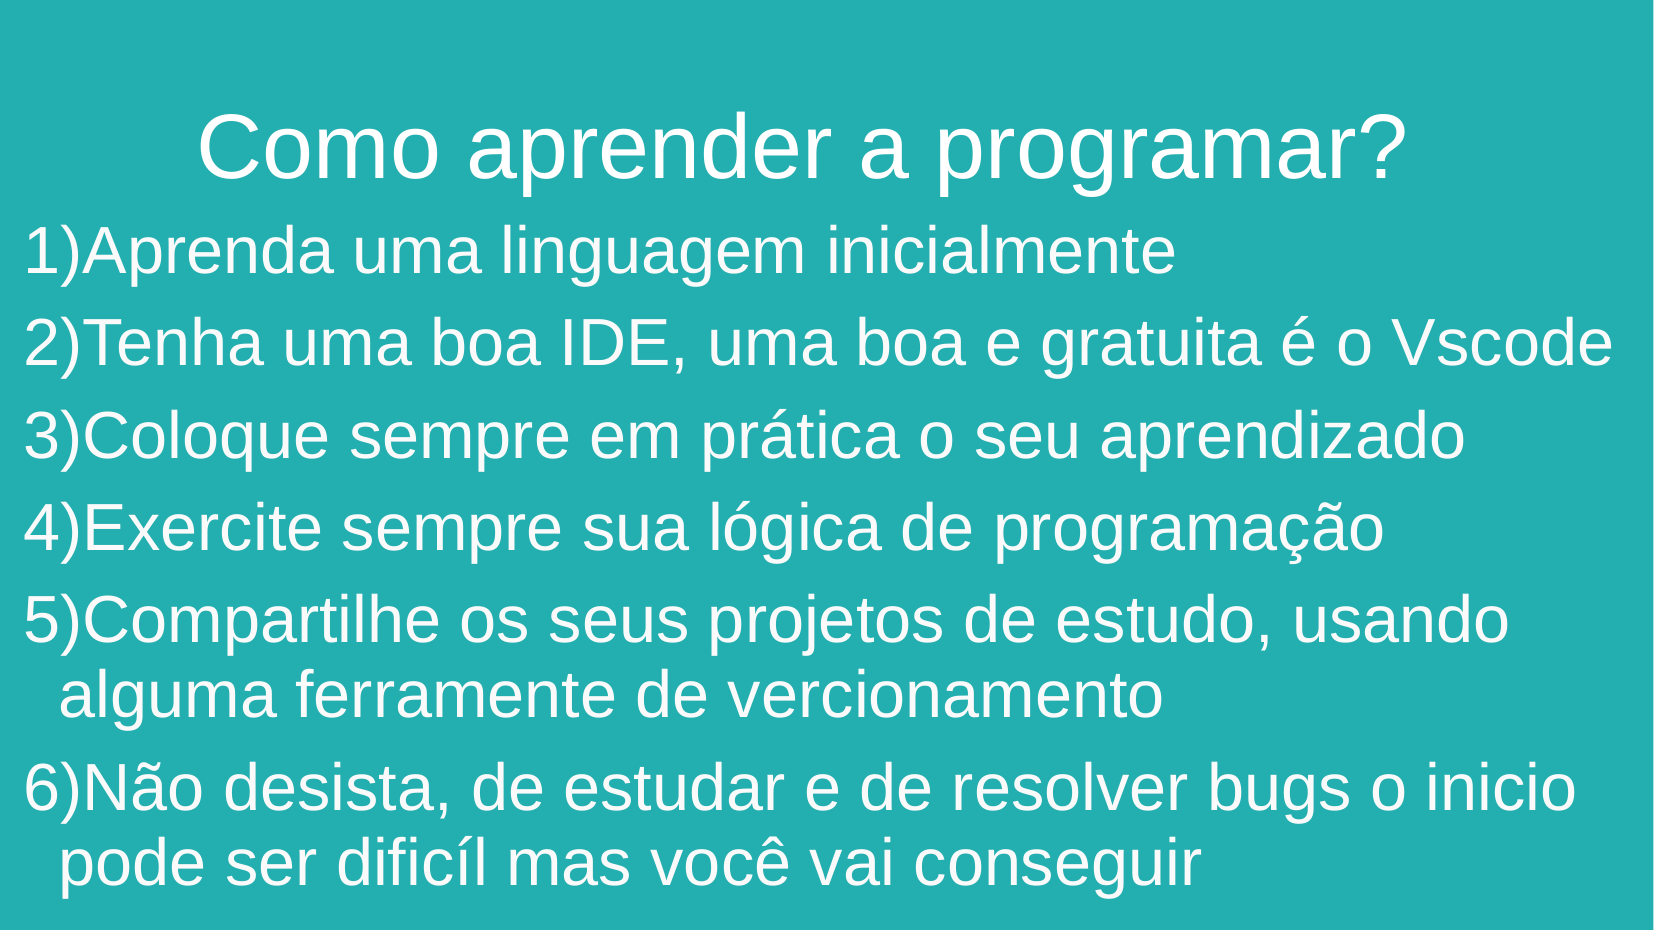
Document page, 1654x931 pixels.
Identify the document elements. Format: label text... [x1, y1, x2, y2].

subtitle Aprenda uma linguagem inicialmente Tenha uma boa IDE, uma boa e gratuita é o Vscode Coloque sempre em prática o seu aprendizado Exercite sempre sua lógica de programação Compartilhe os seus projetos de estudo, usando alguma ferramente de vercionamento Não desista, de estudar e de resolver bugs o inicio pode ser dificíl mas você vai conseguir [23, 212, 1630, 910]
title Como aprender a programar? [59, 69, 1548, 225]
